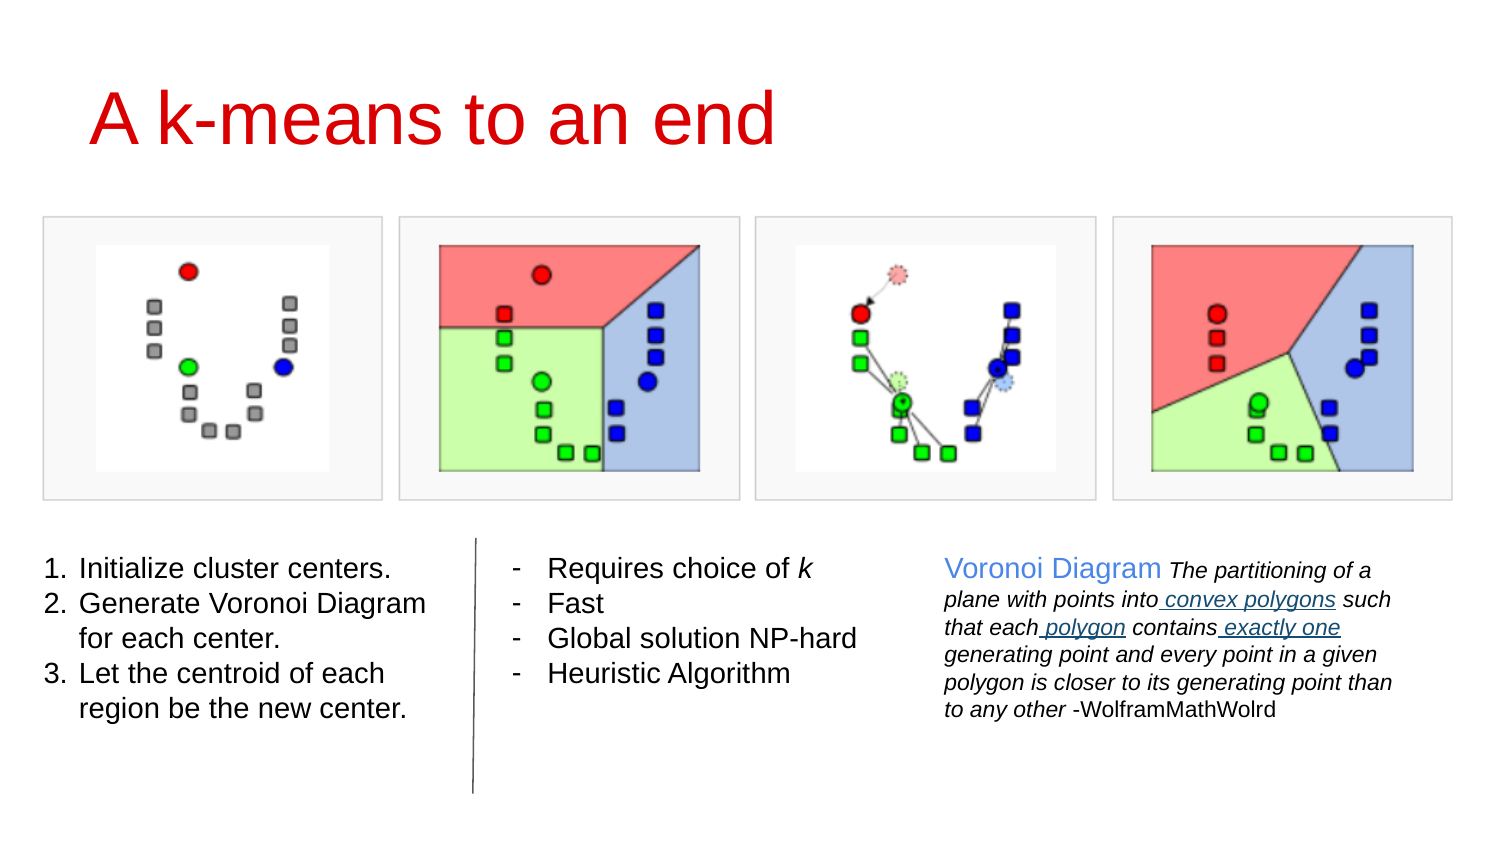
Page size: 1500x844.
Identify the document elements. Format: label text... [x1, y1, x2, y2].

text_box Initialize cluster centers. Generate Voronoi Diagram for each center. Let the centroid of each region be the new center. [28, 534, 456, 797]
text_box A k-means to an end [75, 33, 1425, 175]
text_box Voronoi Diagram The partitioning of a plane with points into convex polygons such that each polygon contains exactly one generating point and every point in a given polygon is closer to its generating point than to any other -WolframMathWolrd [929, 534, 1422, 787]
picture [37, 212, 1463, 511]
text_box Requires choice of k Fast Global solution NP-hard Heuristic Algorithm [497, 534, 909, 787]
